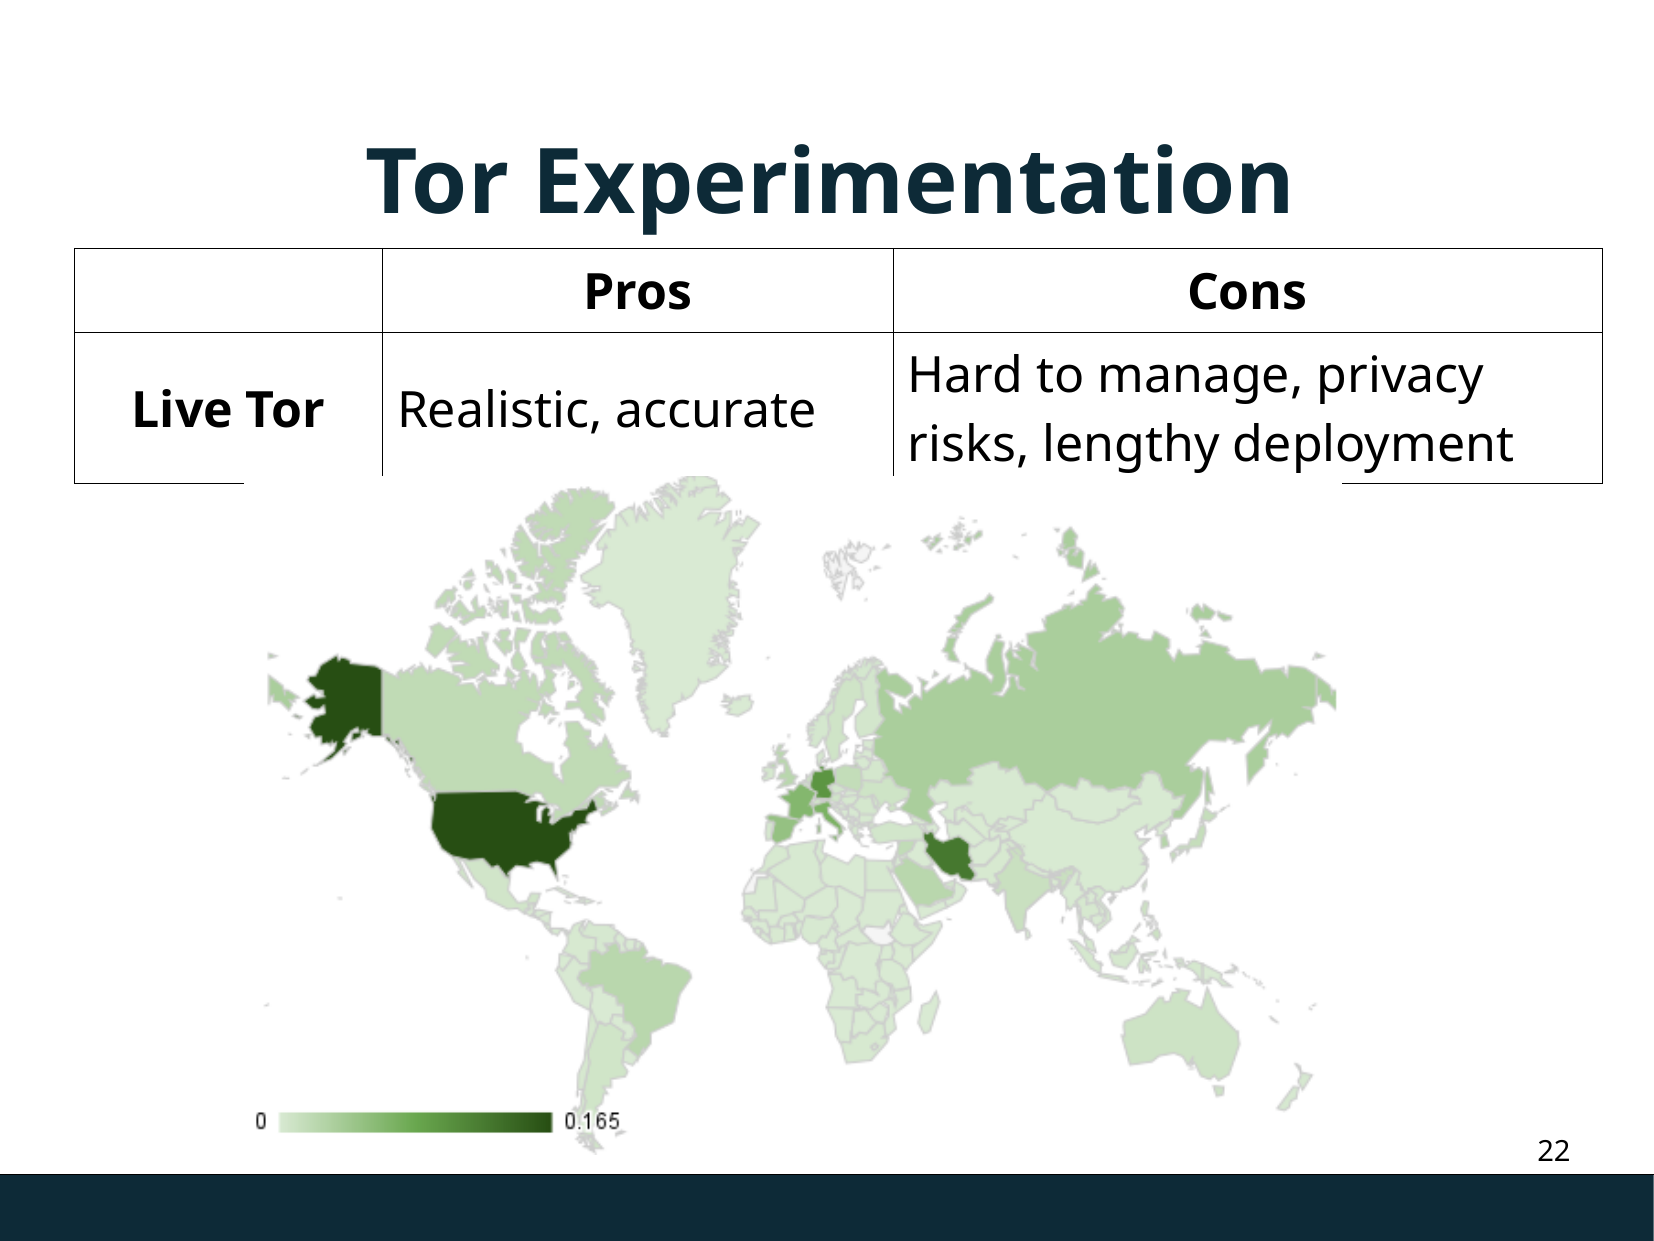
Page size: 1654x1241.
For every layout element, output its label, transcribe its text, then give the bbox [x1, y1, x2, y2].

table_header [75, 249, 382, 332]
table_cell Realistic, accurate [383, 333, 893, 476]
table_header Pros [383, 249, 893, 332]
picture [244, 476, 1342, 1156]
title Tor Experimentation [86, 74, 1575, 248]
table_header Cons [894, 249, 1602, 332]
table_cell Live Tor [75, 333, 382, 483]
table_cell Hard to manage, privacy risks, lengthy deployment [894, 333, 1602, 483]
